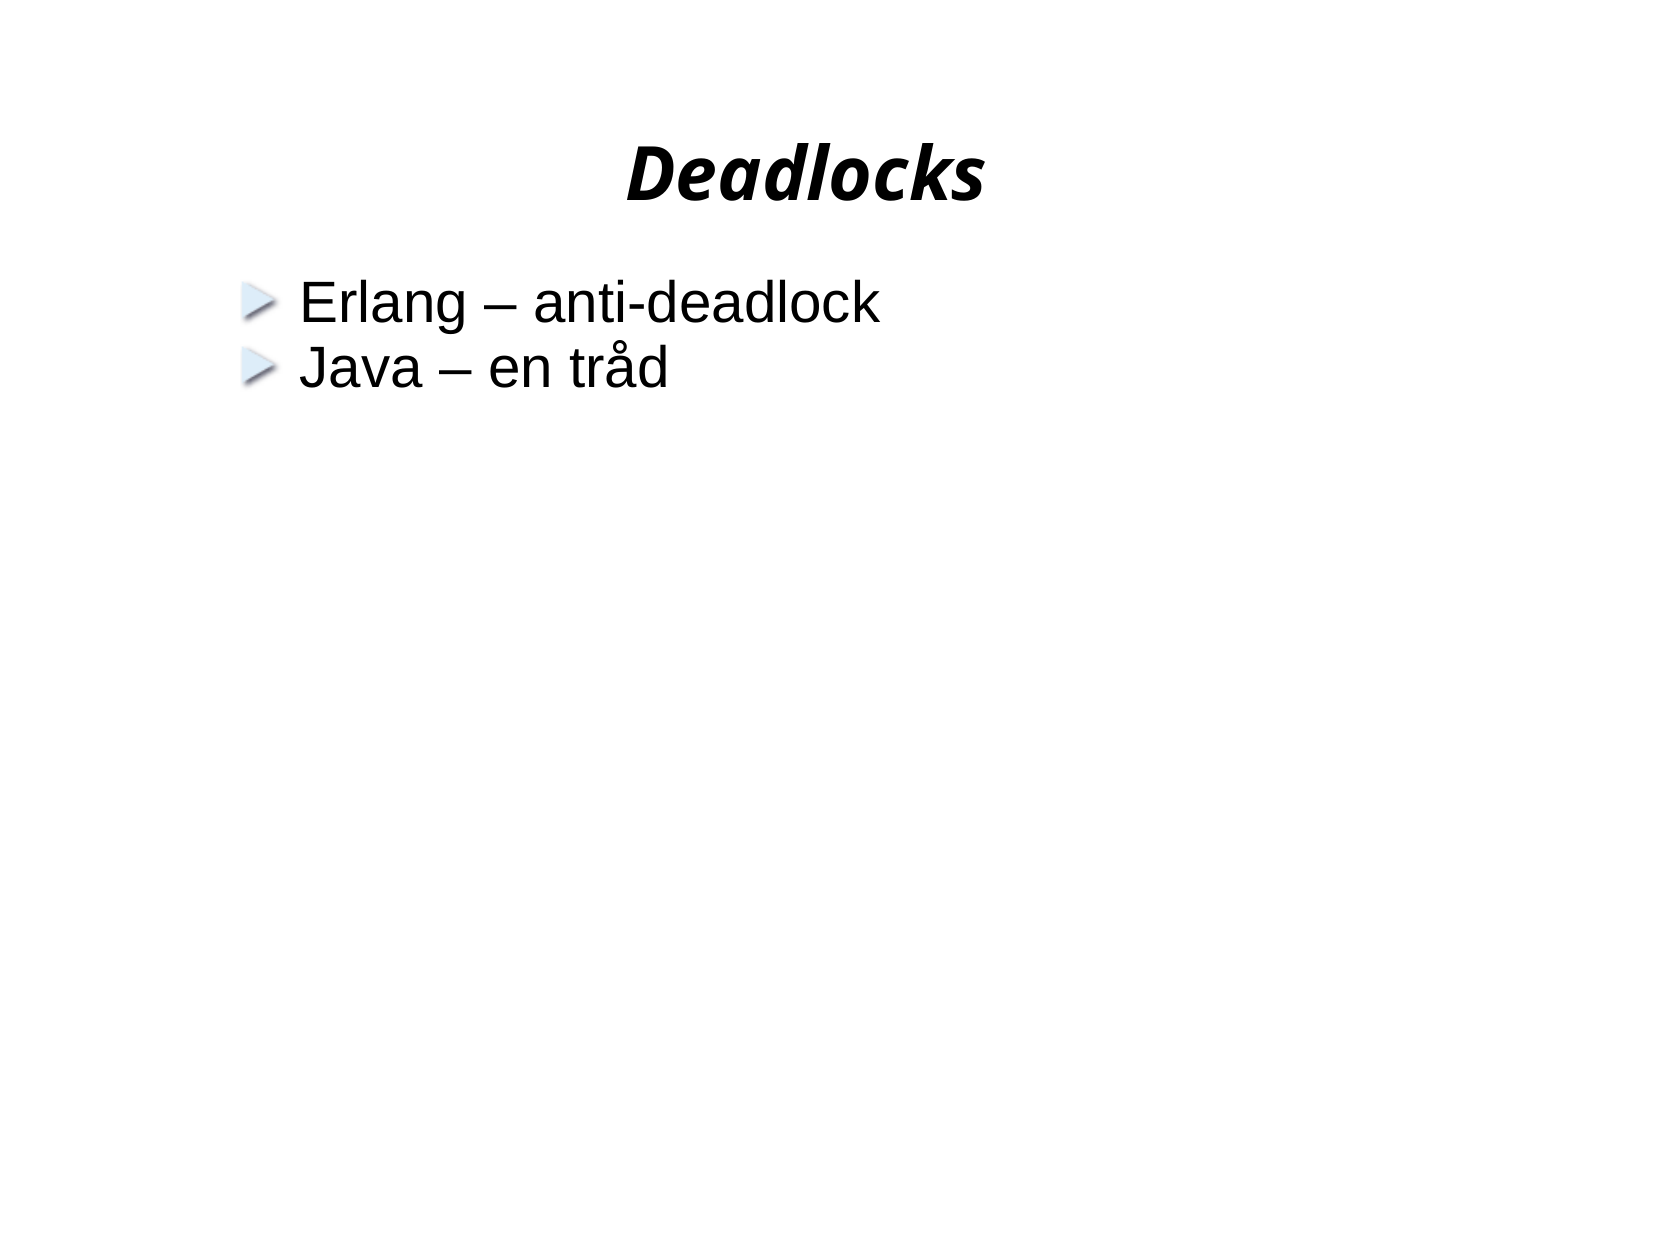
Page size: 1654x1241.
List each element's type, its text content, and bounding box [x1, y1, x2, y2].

text_box Erlang – anti-deadlock Java – en tråd [225, 262, 1538, 408]
text_box Deadlocks [150, 112, 1463, 213]
